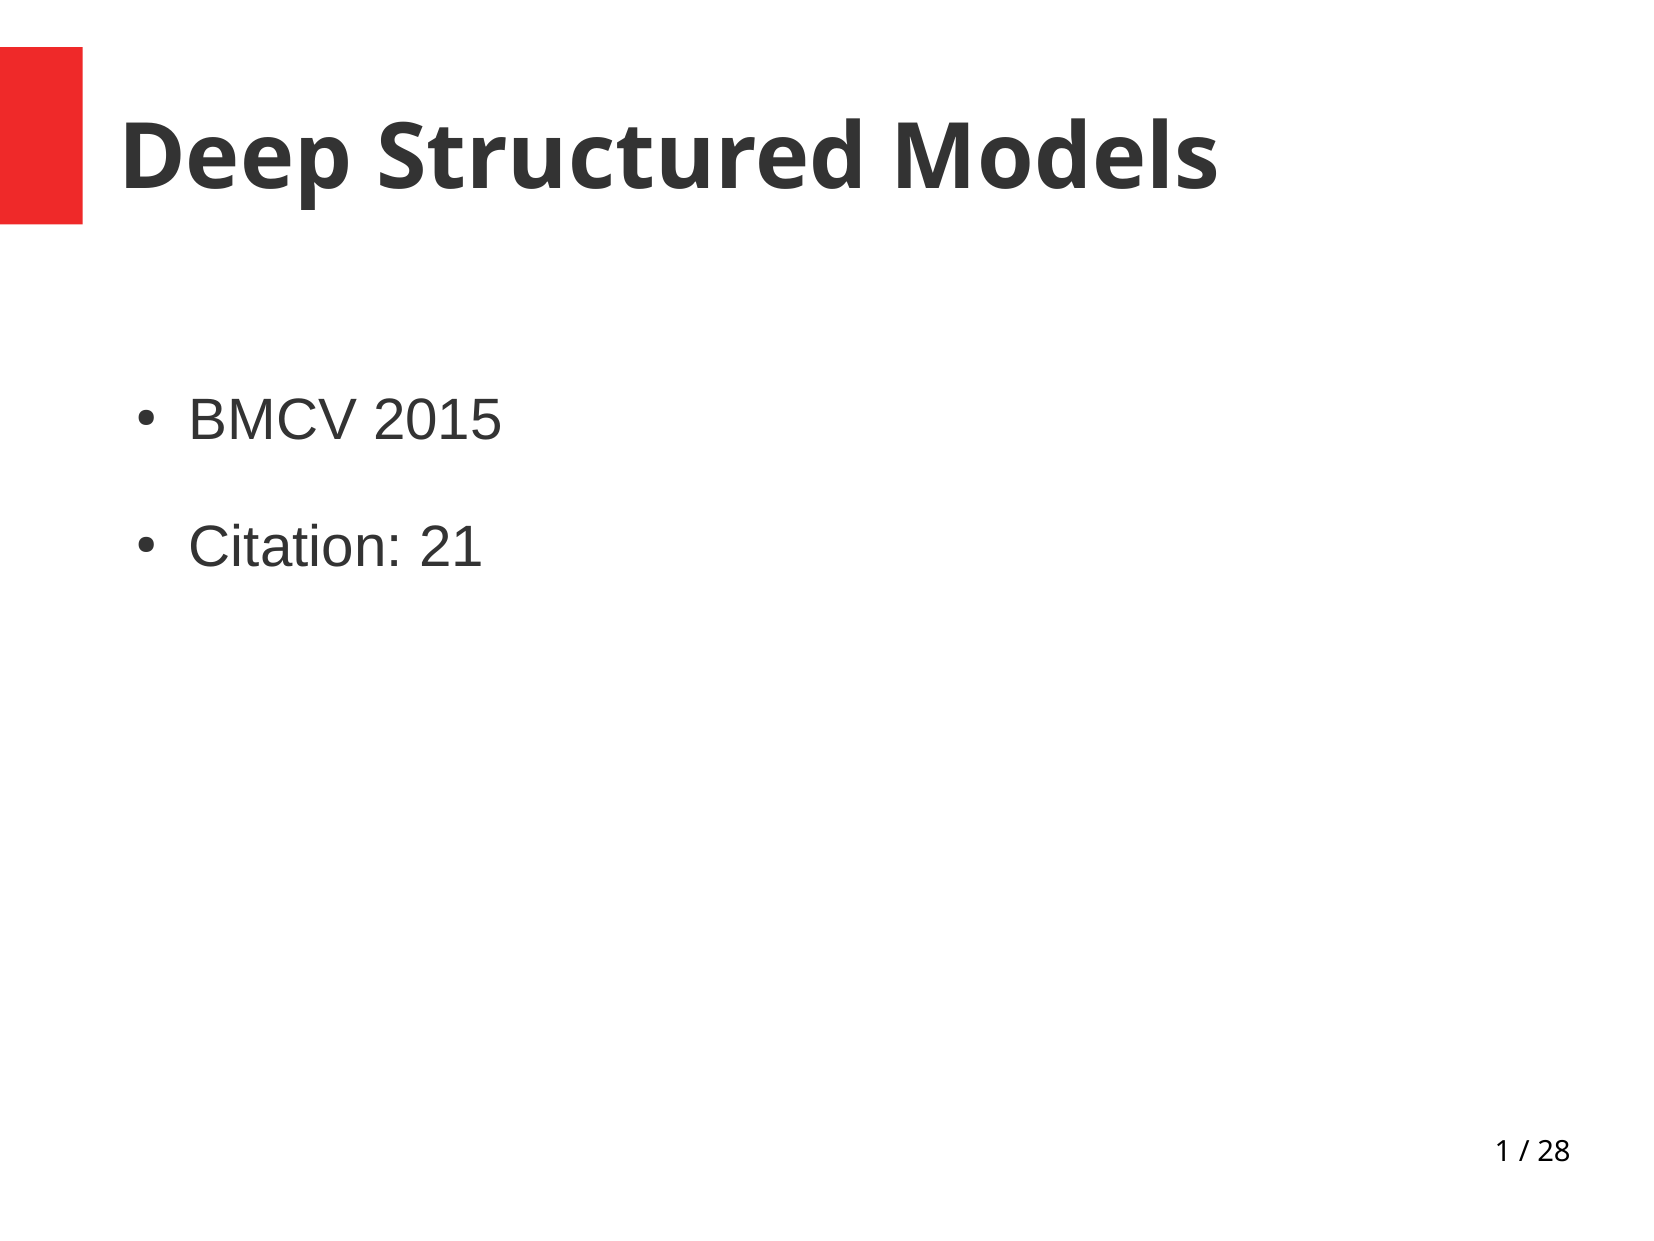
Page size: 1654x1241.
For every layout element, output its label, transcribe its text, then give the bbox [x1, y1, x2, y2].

title Deep Structured Models [118, 49, 1571, 257]
list BMCV 2015 Citation: 21 [118, 354, 1536, 1074]
